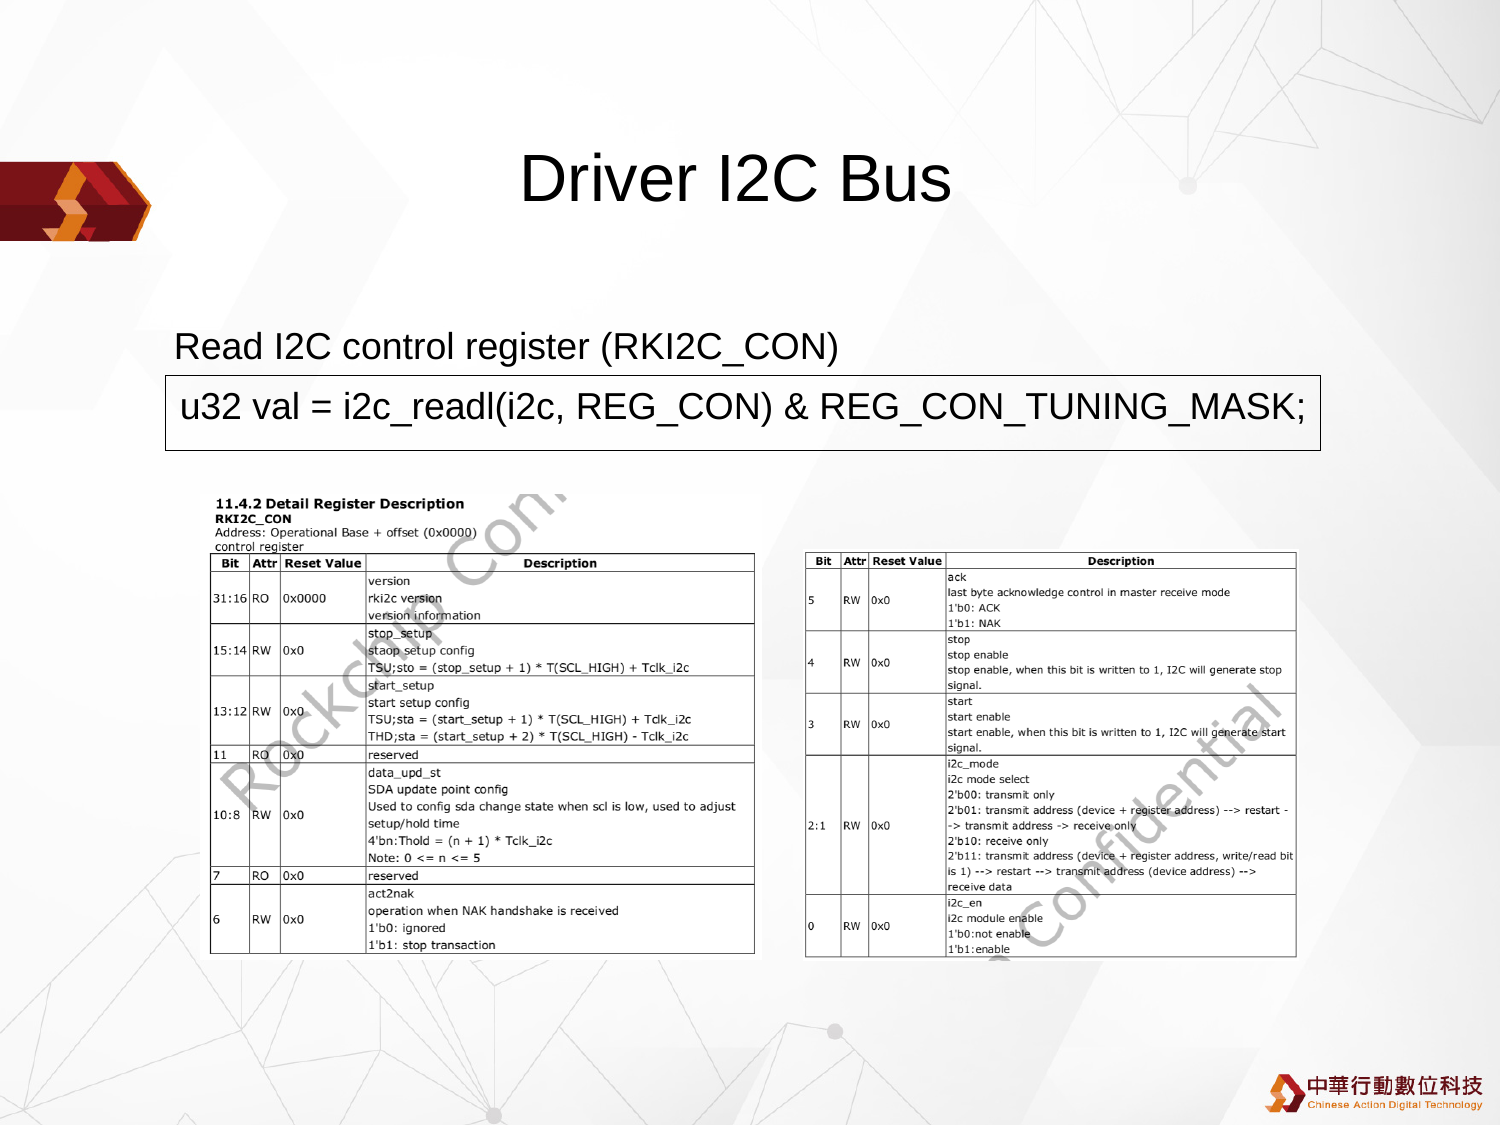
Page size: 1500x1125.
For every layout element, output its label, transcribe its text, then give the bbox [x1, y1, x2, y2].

text_box Read I2C control register (RKI2C_CON) [159, 314, 1240, 375]
title Driver I2C Bus [107, 101, 1367, 255]
text_box u32 val = i2c_readl(i2c, REG_CON) & REG_CON_TUNING_MASK; [166, 376, 1320, 435]
picture [0, 0, 1500, 1125]
